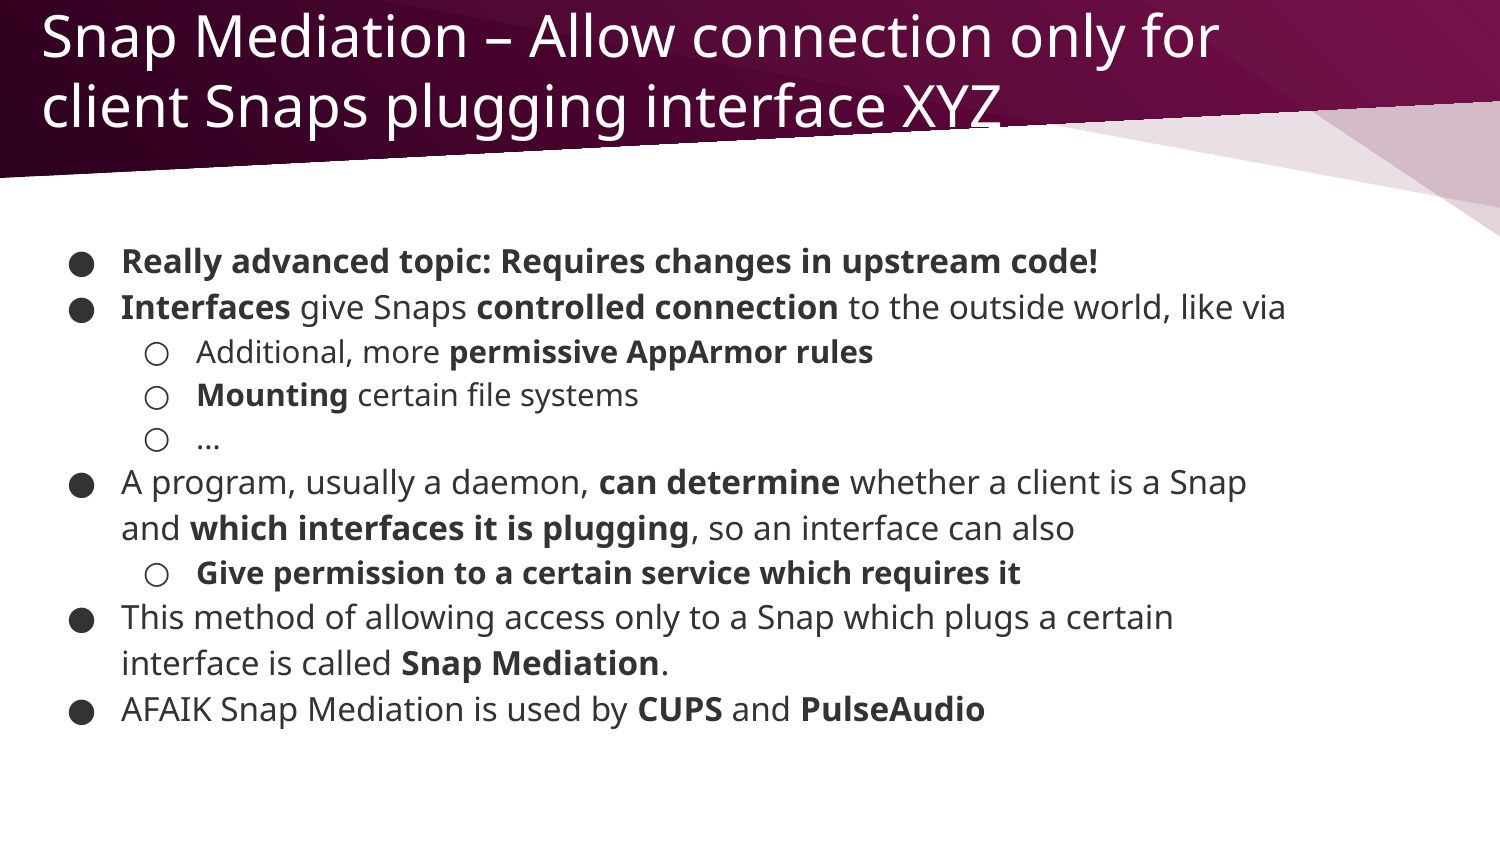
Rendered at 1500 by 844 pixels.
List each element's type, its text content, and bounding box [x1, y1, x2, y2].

list Really advanced topic: Requires changes in upstream code! Interfaces give Snaps controlled connection to the outside world, like via Additional, more permissive AppArmor rules Mounting certain file systems … A program, usually a daemon, can determine whether a client is a Snap and which interfaces it is plugging, so an interface can also Give permission to a certain service which requires it This method of allowing access only to a Snap which plugs a certain interface is called Snap Mediation. AFAIK Snap Mediation is used by CUPS and PulseAudio [35, 229, 1324, 789]
title Snap Mediation – Allow connection only for client Snaps plugging interface XYZ [41, 5, 1336, 134]
